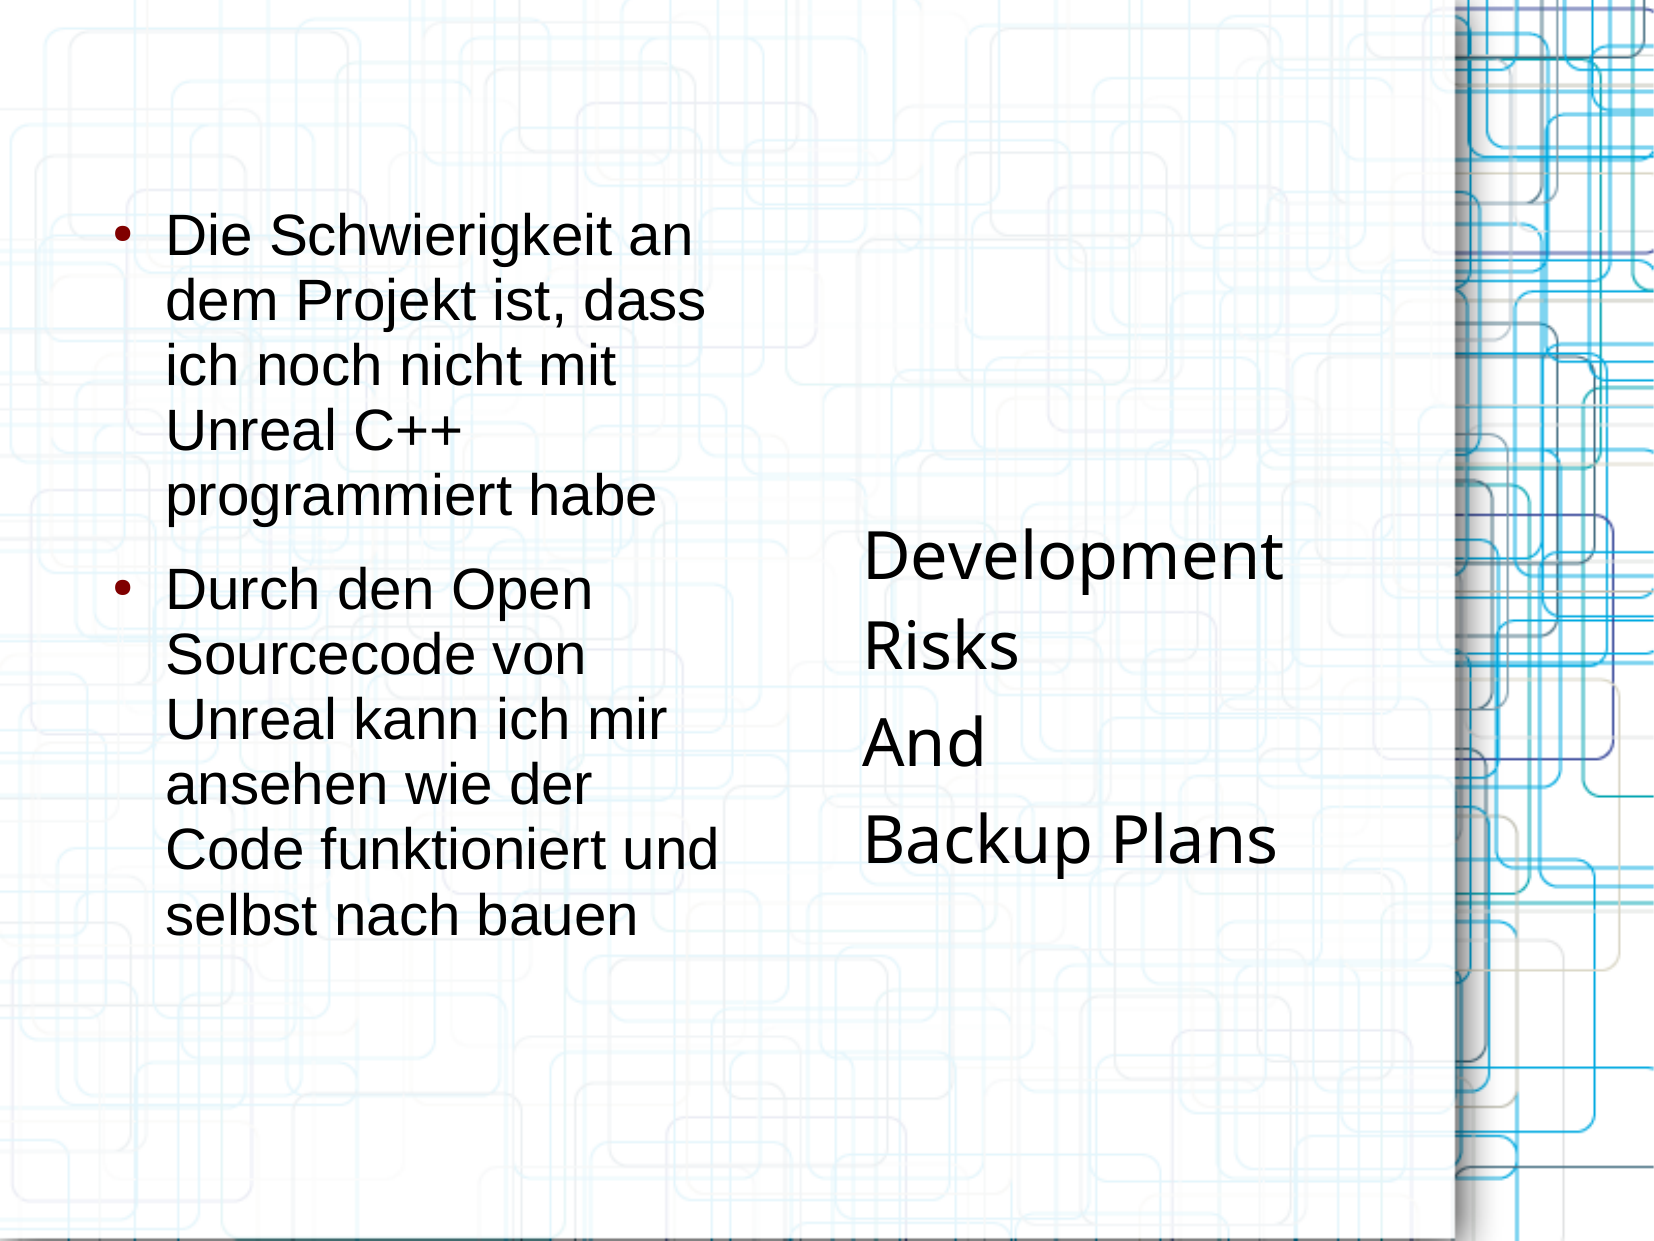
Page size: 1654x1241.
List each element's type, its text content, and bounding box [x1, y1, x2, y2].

picture [0, 0, 1654, 1241]
list Development Risks And Backup Plans [862, 507, 1418, 1109]
list Die Schwierigkeit an dem Projekt ist, dass ich noch nicht mit Unreal C++ programmiert habe Durch den Open Sourcecode von Unreal kann ich mir ansehen wie der Code funktioniert und selbst nach bauen [94, 107, 746, 1099]
